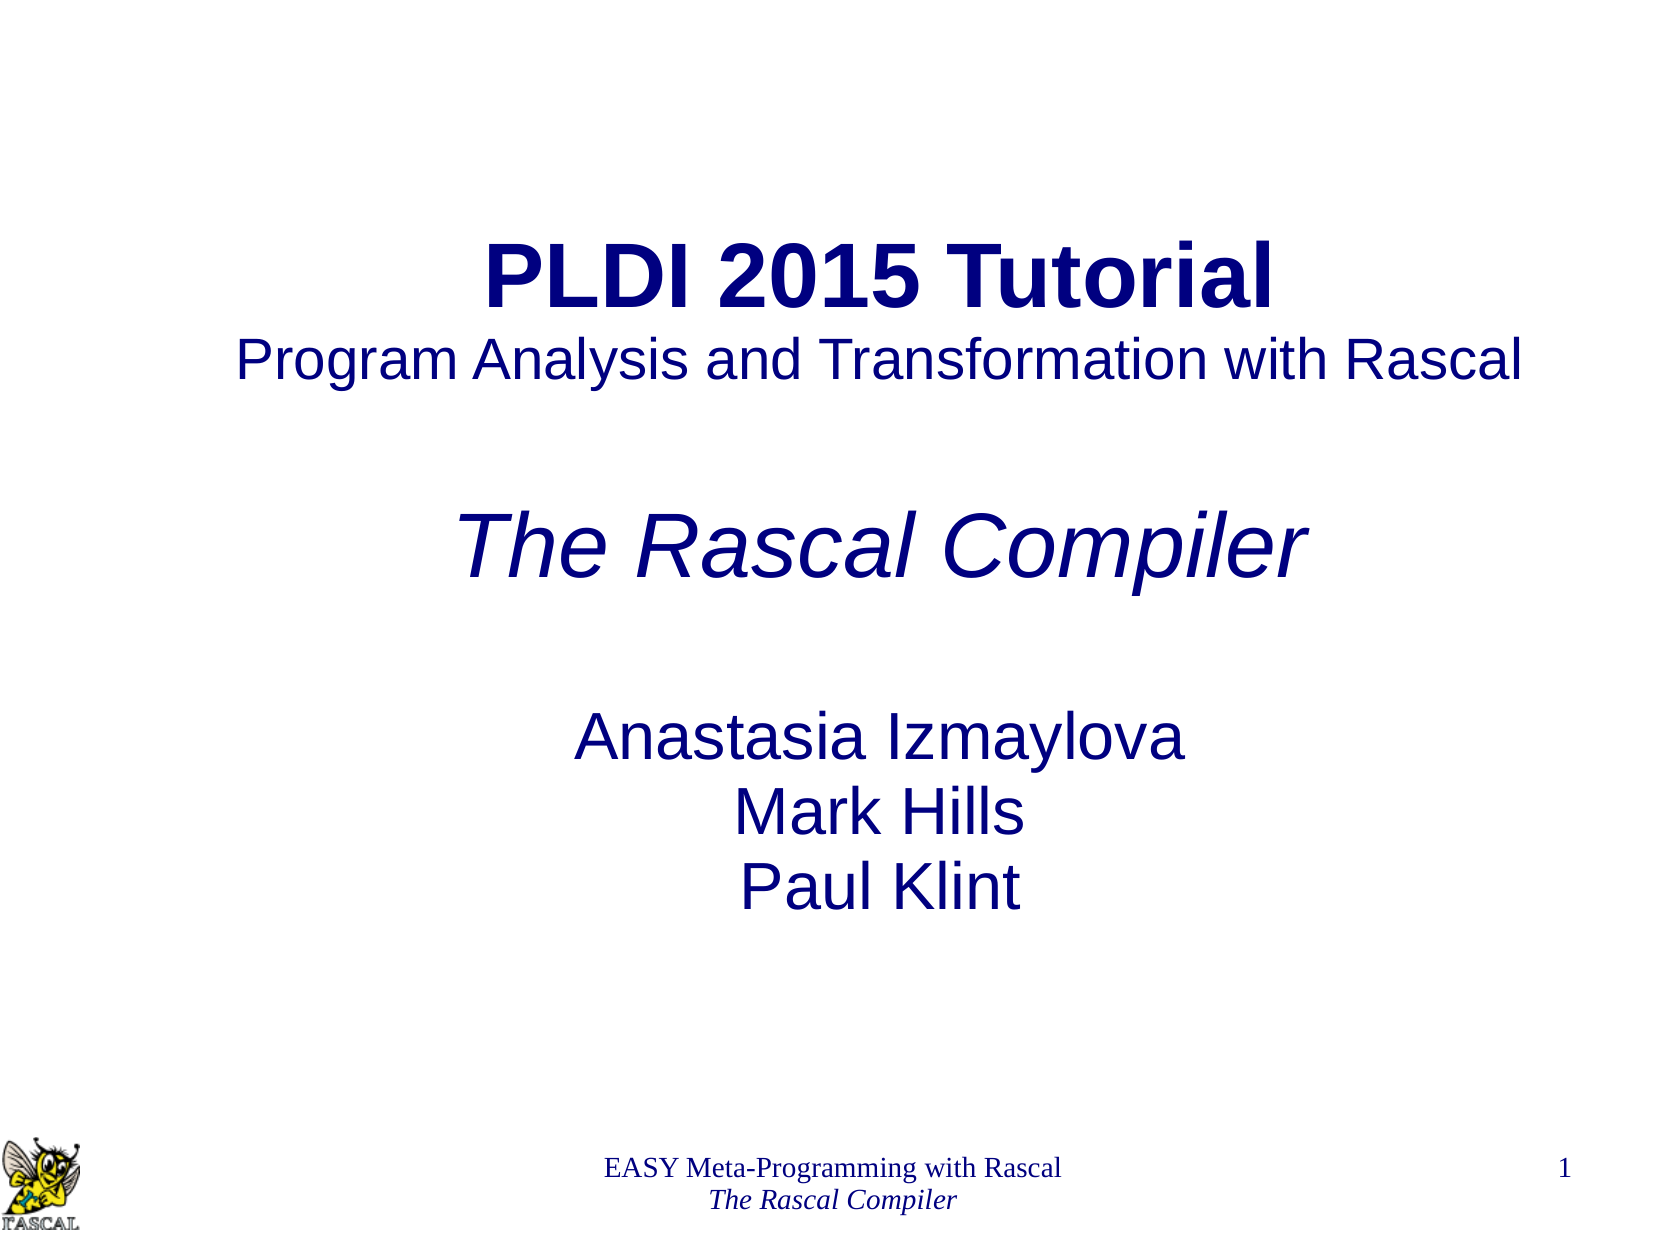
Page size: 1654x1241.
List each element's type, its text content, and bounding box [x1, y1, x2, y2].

title PLDI 2015 Tutorial Program Analysis and Transformation with Rascal The Rascal Compiler Anastasia Izmaylova Mark Hills Paul Klint [136, 104, 1625, 1043]
picture [1, 1137, 80, 1230]
